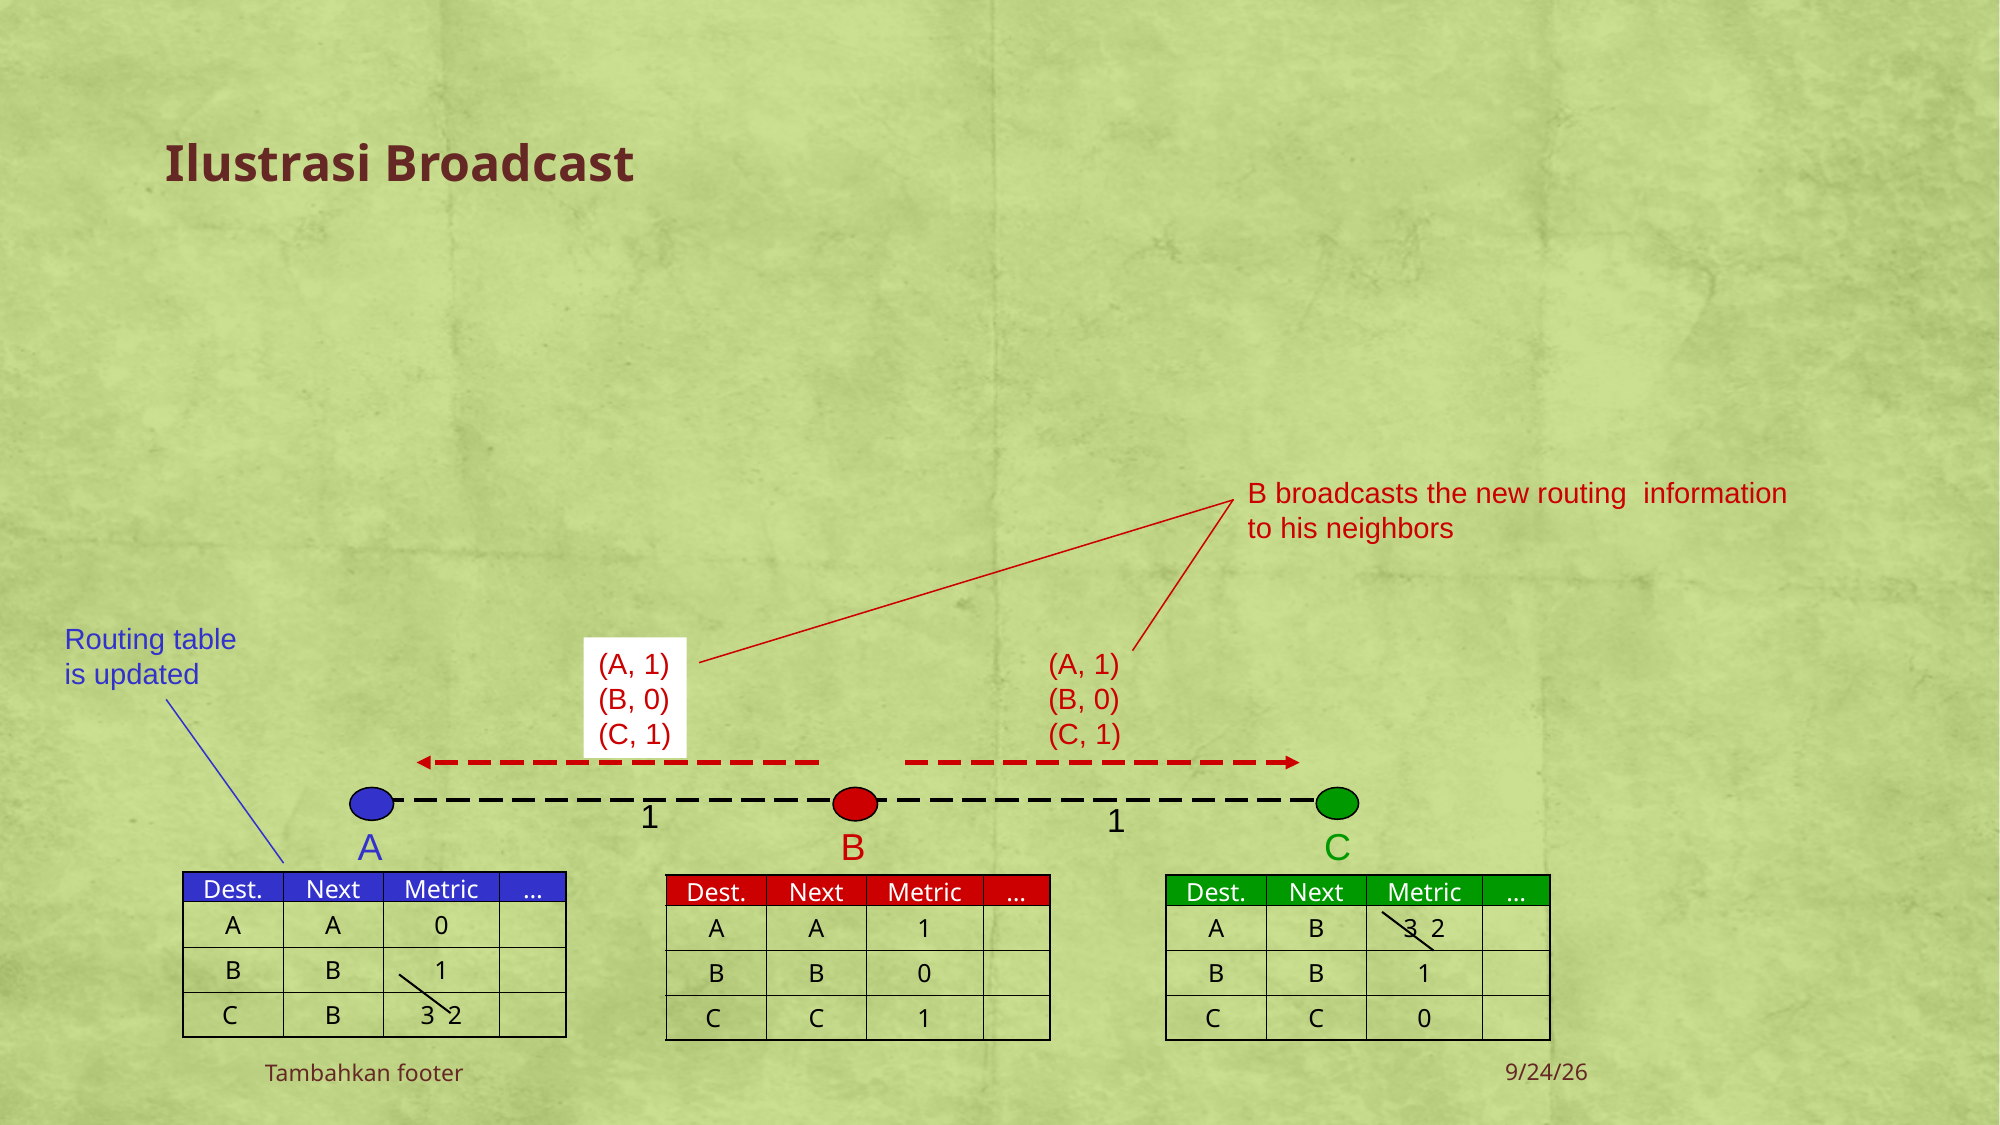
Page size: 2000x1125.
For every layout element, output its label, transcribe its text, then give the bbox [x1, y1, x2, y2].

table_cell 3 2 [384, 993, 499, 1036]
text_box A [342, 814, 398, 876]
table_cell 1 [867, 996, 983, 1039]
table_cell 1 [1367, 951, 1482, 995]
table_header Dest. [667, 876, 766, 905]
title Ilustrasi Broadcast [115, 104, 1666, 218]
table_cell C [1267, 996, 1366, 1039]
table_cell B [1267, 951, 1366, 995]
table_header Dest. [184, 873, 283, 901]
table_cell A [184, 902, 283, 947]
table_cell [1483, 951, 1549, 995]
table_cell C [667, 996, 766, 1039]
table_cell B [1167, 951, 1266, 995]
table_header … [500, 873, 565, 901]
table_cell B [767, 951, 866, 995]
table_header Next [1267, 876, 1366, 905]
table_cell 0 [867, 951, 983, 995]
table_header Next [767, 876, 866, 905]
table_cell C [1167, 996, 1266, 1039]
text_box [833, 787, 878, 821]
table_cell A [667, 906, 766, 950]
table_header Metric [1367, 876, 1482, 905]
table_cell [984, 996, 1049, 1039]
table_cell 0 [384, 902, 499, 947]
text_box (A, 1) (B, 0) (C, 1) [583, 637, 687, 758]
table_cell 1 [867, 906, 983, 950]
table_cell 0 [1367, 996, 1482, 1039]
table_cell A [1167, 906, 1266, 950]
table_cell 3 2 [1367, 906, 1482, 950]
text_box (A, 1) (B, 0) (C, 1) [1033, 637, 1137, 758]
table_cell [1483, 906, 1549, 950]
table_cell B [284, 993, 383, 1036]
table_cell A [284, 902, 383, 947]
table_header Metric [867, 876, 983, 905]
text_box [349, 787, 394, 814]
text_box 1 [590, 787, 675, 843]
table_cell [500, 993, 565, 1036]
table_header Metric [384, 873, 499, 901]
table_cell B [184, 948, 283, 992]
table_cell B [284, 948, 383, 992]
table_cell [984, 906, 1049, 950]
table_cell [984, 951, 1049, 995]
text_box B broadcasts the new routing information to his neighbors [1232, 466, 1833, 553]
table_header … [984, 876, 1049, 905]
table_cell A [767, 906, 866, 950]
text_box C [1309, 814, 1367, 874]
table_cell [500, 948, 565, 992]
table_cell [1483, 996, 1549, 1039]
table_cell 1 [384, 948, 499, 992]
table_header … [1483, 876, 1549, 905]
table_cell [500, 902, 565, 947]
text_box B [825, 814, 881, 876]
table_cell B [667, 951, 766, 995]
table_header Dest. [1167, 876, 1266, 905]
table_cell C [767, 996, 866, 1039]
table_cell B [1267, 906, 1366, 950]
table_cell C [184, 993, 283, 1036]
text_box Routing table is updated [49, 612, 434, 698]
text_box 1 [1056, 791, 1141, 847]
table_header Next [284, 873, 383, 901]
text_box [1316, 787, 1359, 814]
